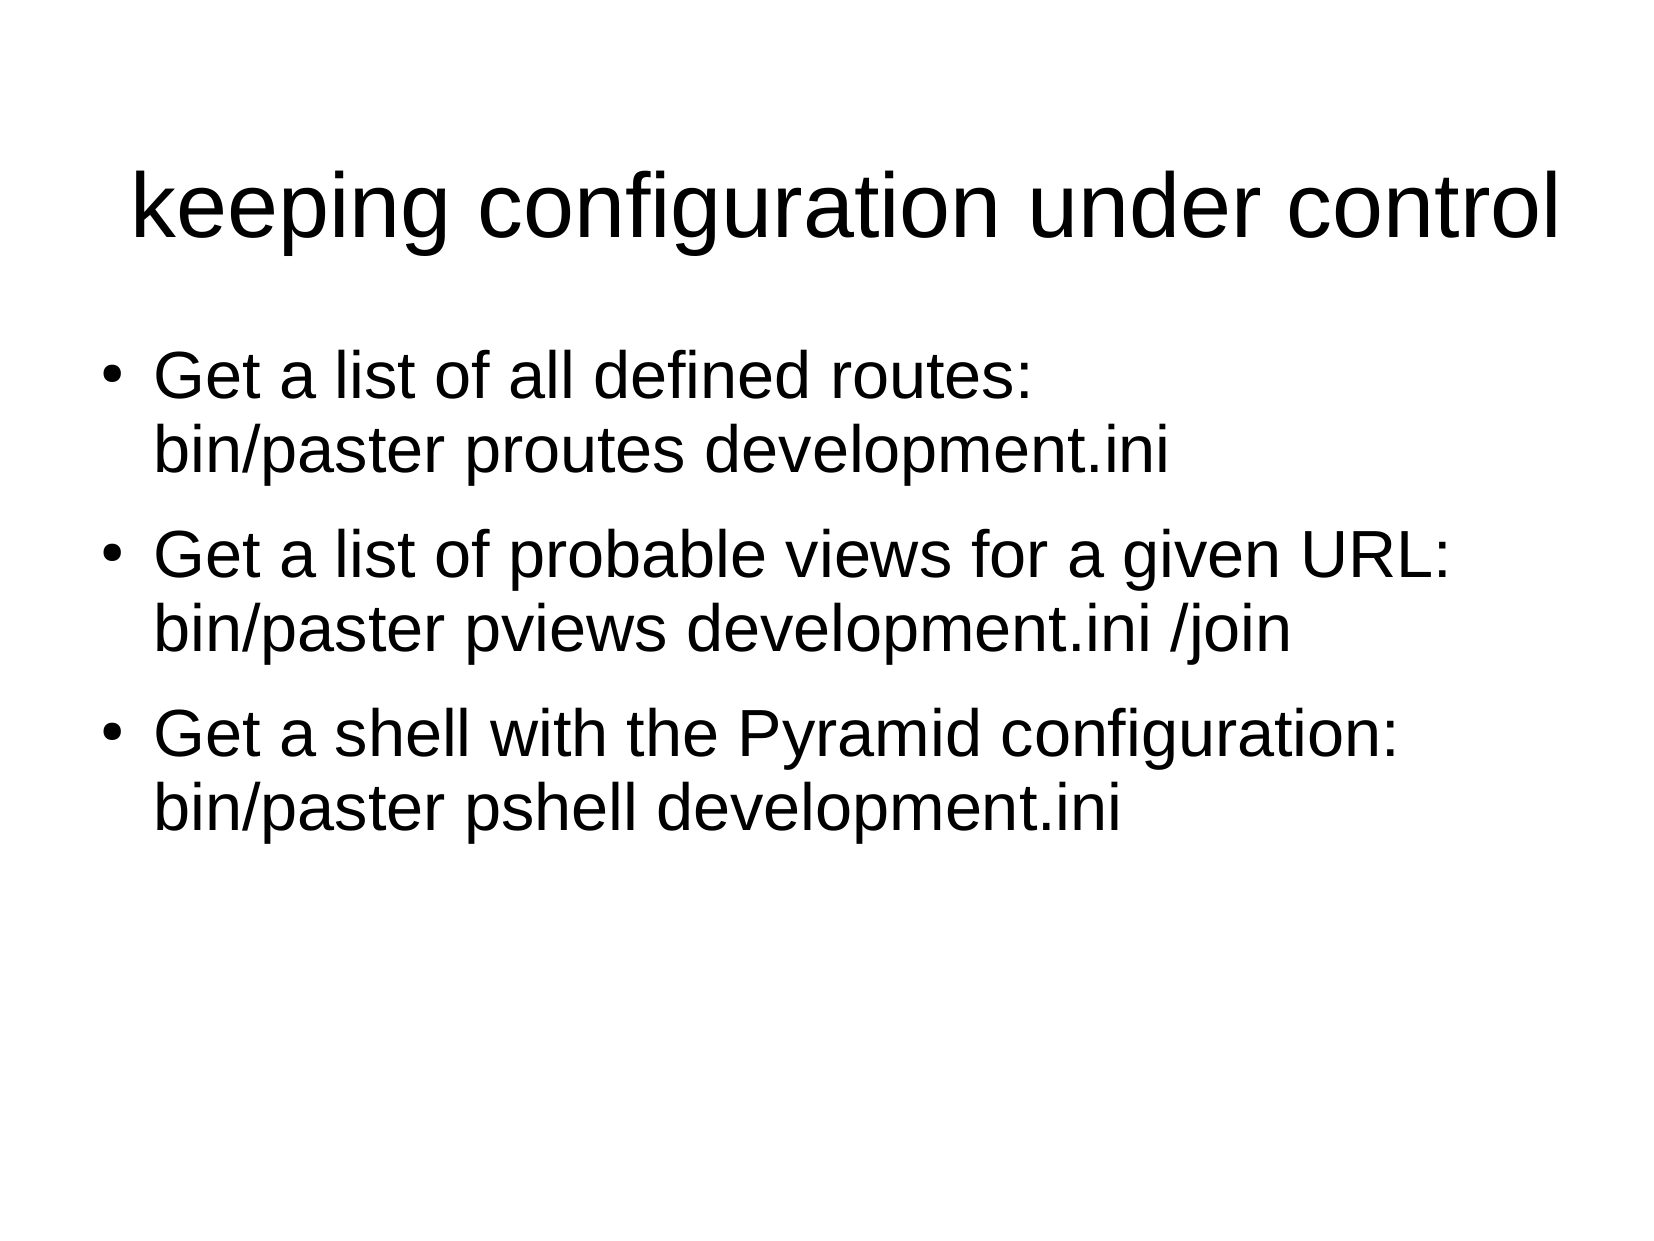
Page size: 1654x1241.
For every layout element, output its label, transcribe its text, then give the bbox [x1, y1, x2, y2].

title keeping configuration under control [82, 119, 1612, 293]
list Get a list of all defined routes: bin/paster proutes development.ini Get a list of probable views for a given URL: bin/paster pviews development.ini /join Get a shell with the Pyramid configuration: bin/paster pshell development.ini [82, 337, 1571, 1157]
